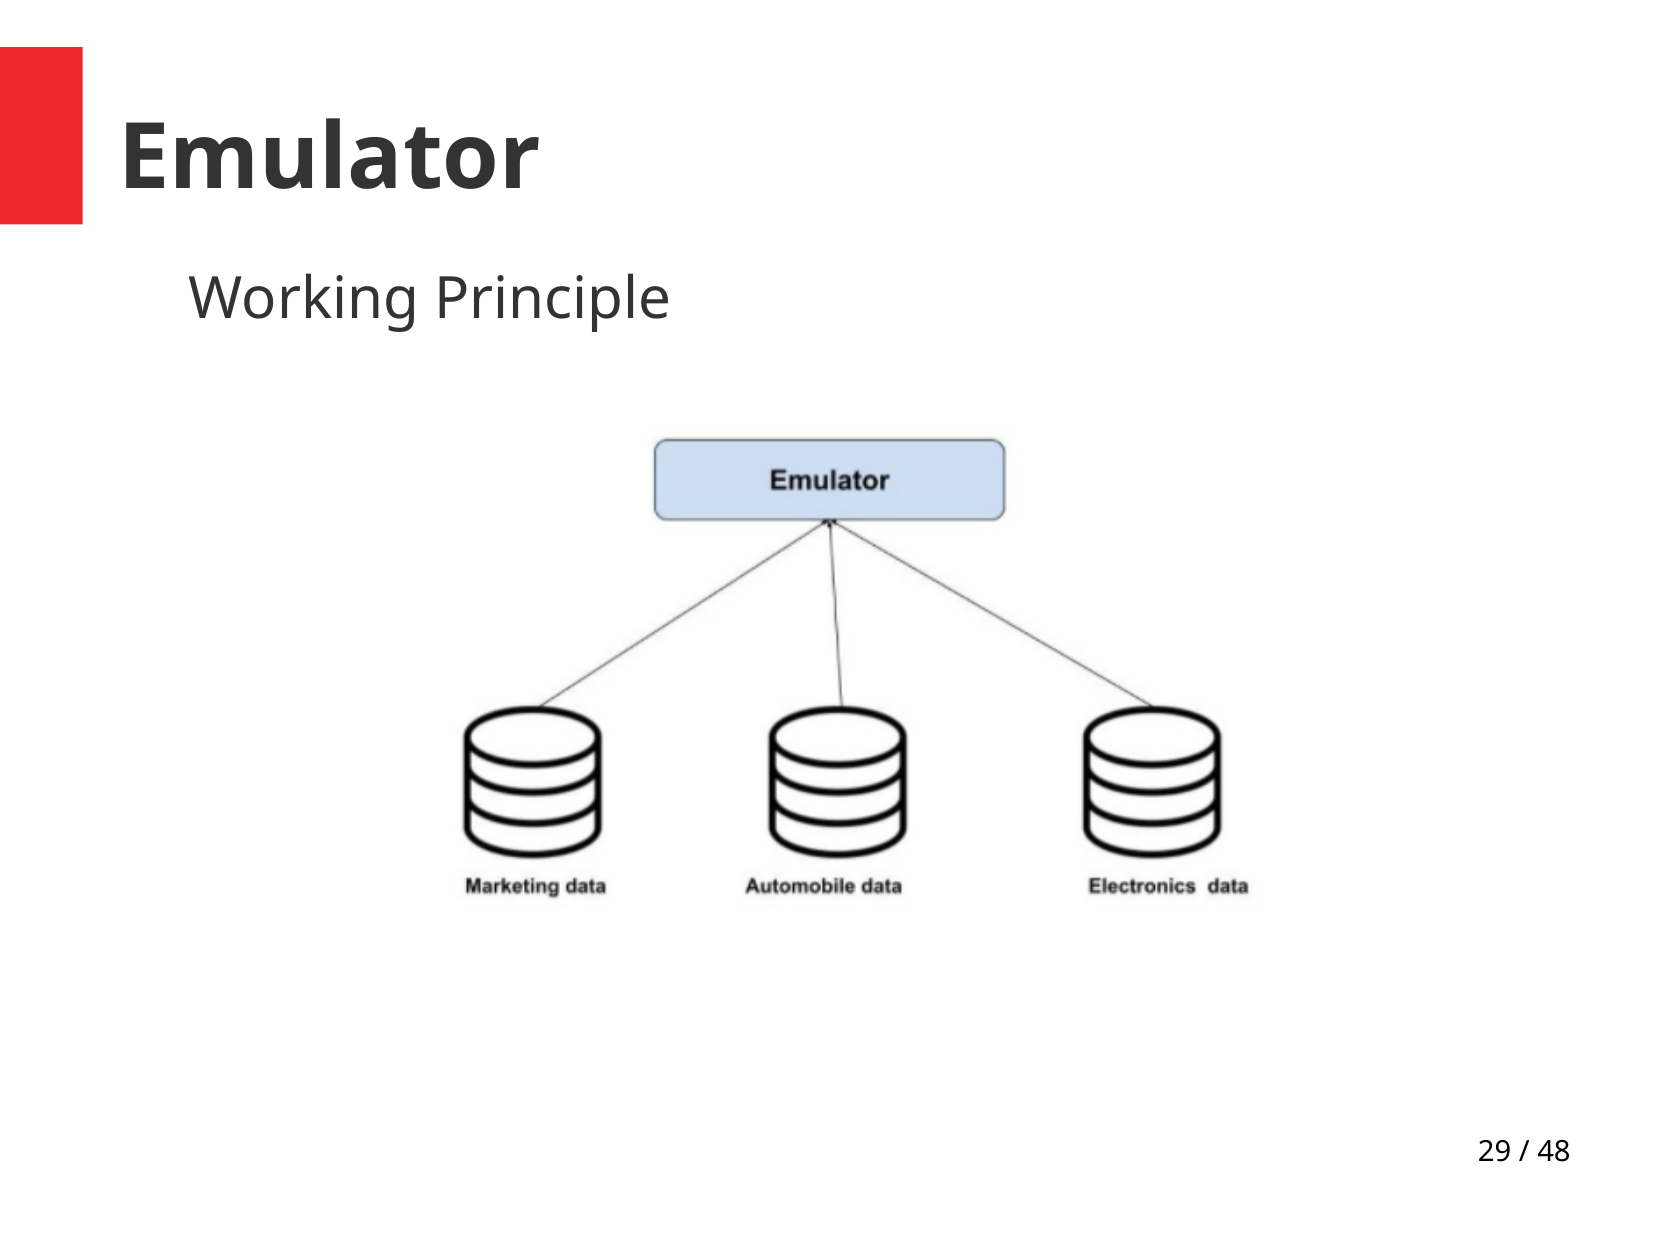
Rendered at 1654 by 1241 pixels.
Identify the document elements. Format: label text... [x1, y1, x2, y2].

picture [360, 415, 1331, 946]
title Emulator [118, 49, 1571, 257]
list Working Principle [118, 256, 1276, 353]
